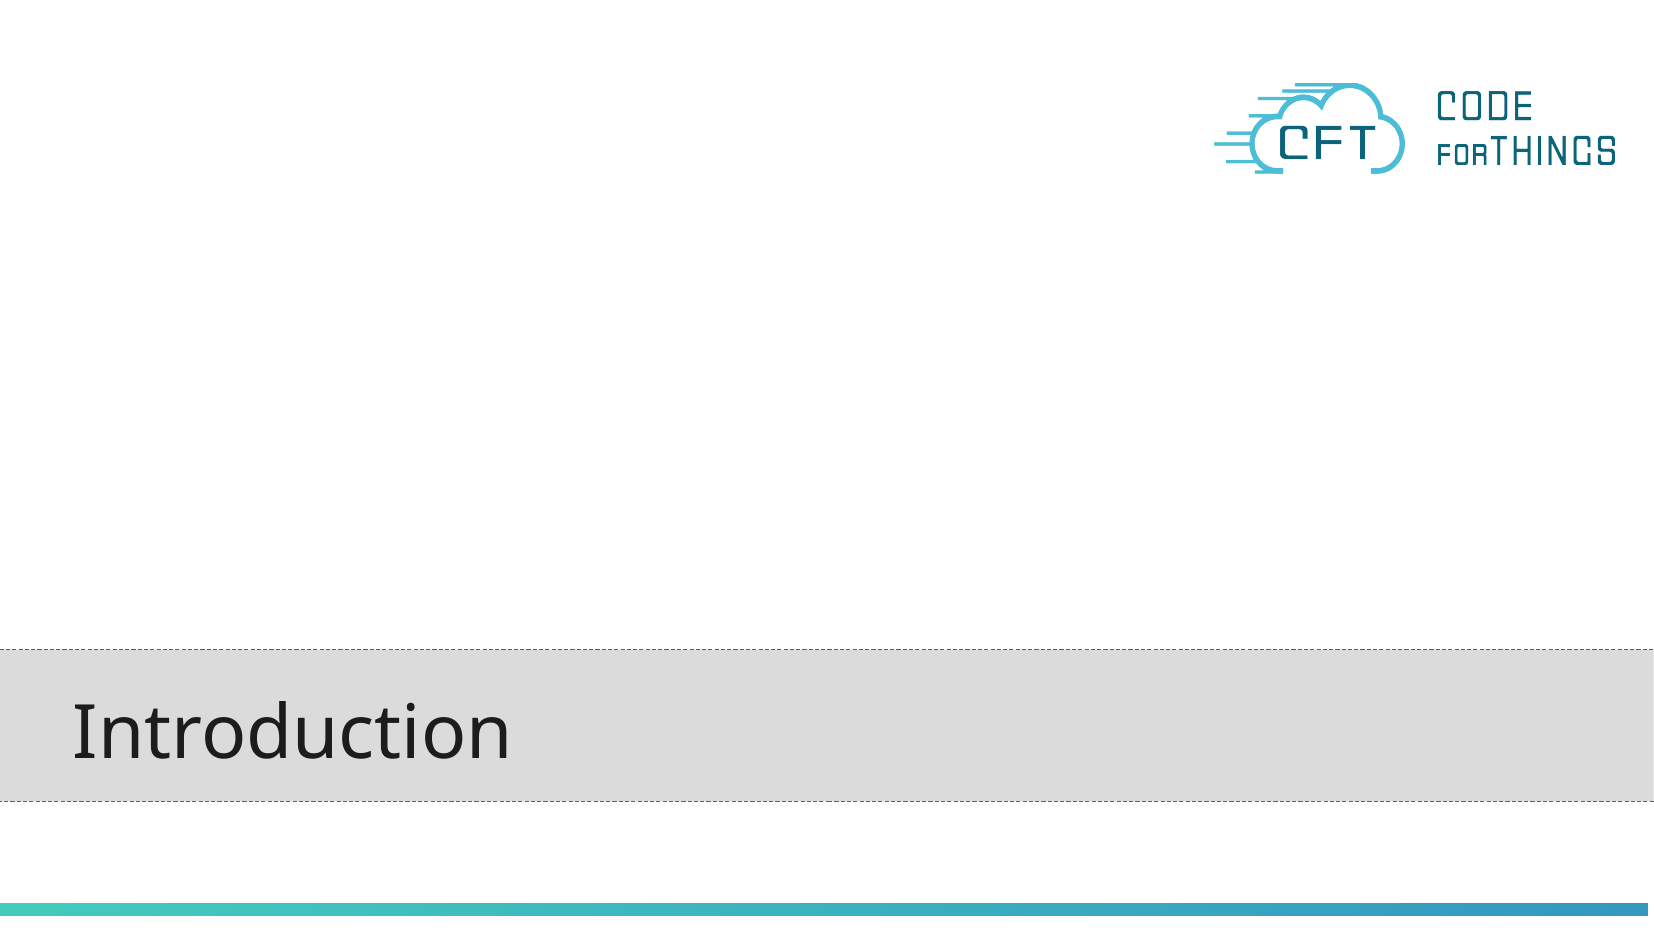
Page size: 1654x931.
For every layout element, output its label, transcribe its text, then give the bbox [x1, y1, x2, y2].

title Introduction [53, 651, 1542, 807]
picture [1214, 83, 1615, 174]
